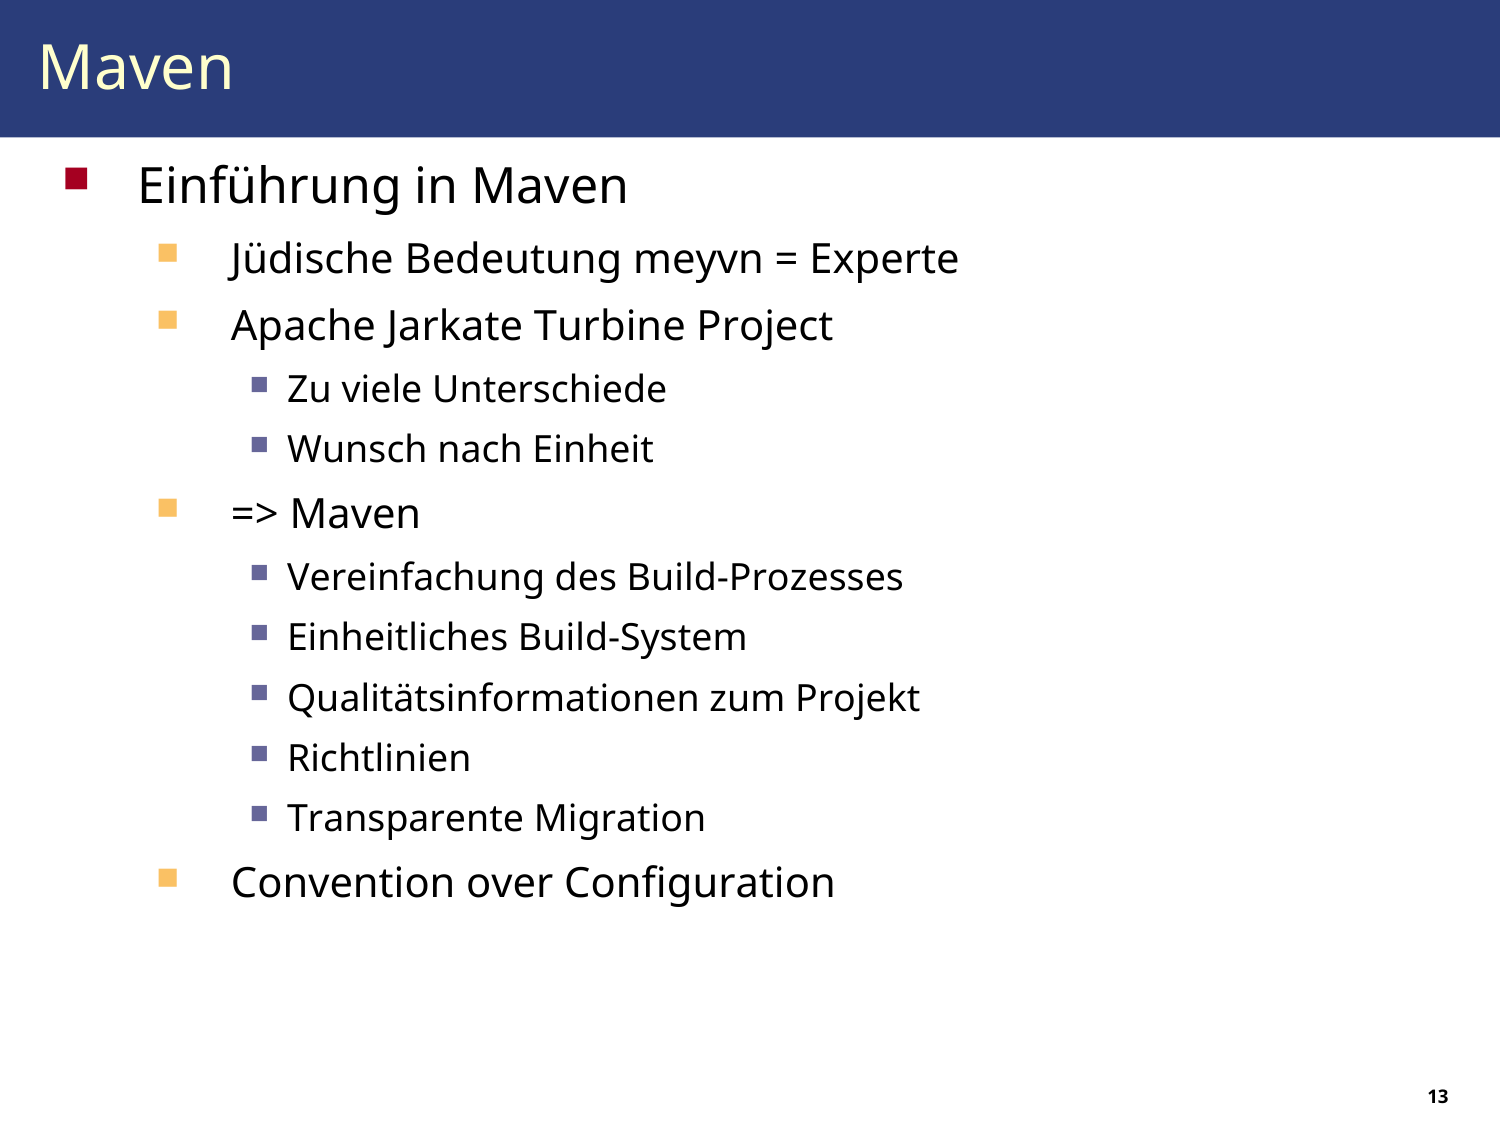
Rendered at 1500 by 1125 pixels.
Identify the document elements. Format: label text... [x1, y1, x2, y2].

title Maven [37, 22, 1476, 109]
list Einführung in Maven Jüdische Bedeutung meyvn = Experte Apache Jarkate Turbine Project Zu viele Unterschiede Wunsch nach Einheit => Maven Vereinfachung des Build-Prozesses Einheitliches Build-System Qualitätsinformationen zum Projekt Richtlinien Transparente Migration Convention over Configuration [62, 149, 1450, 1073]
